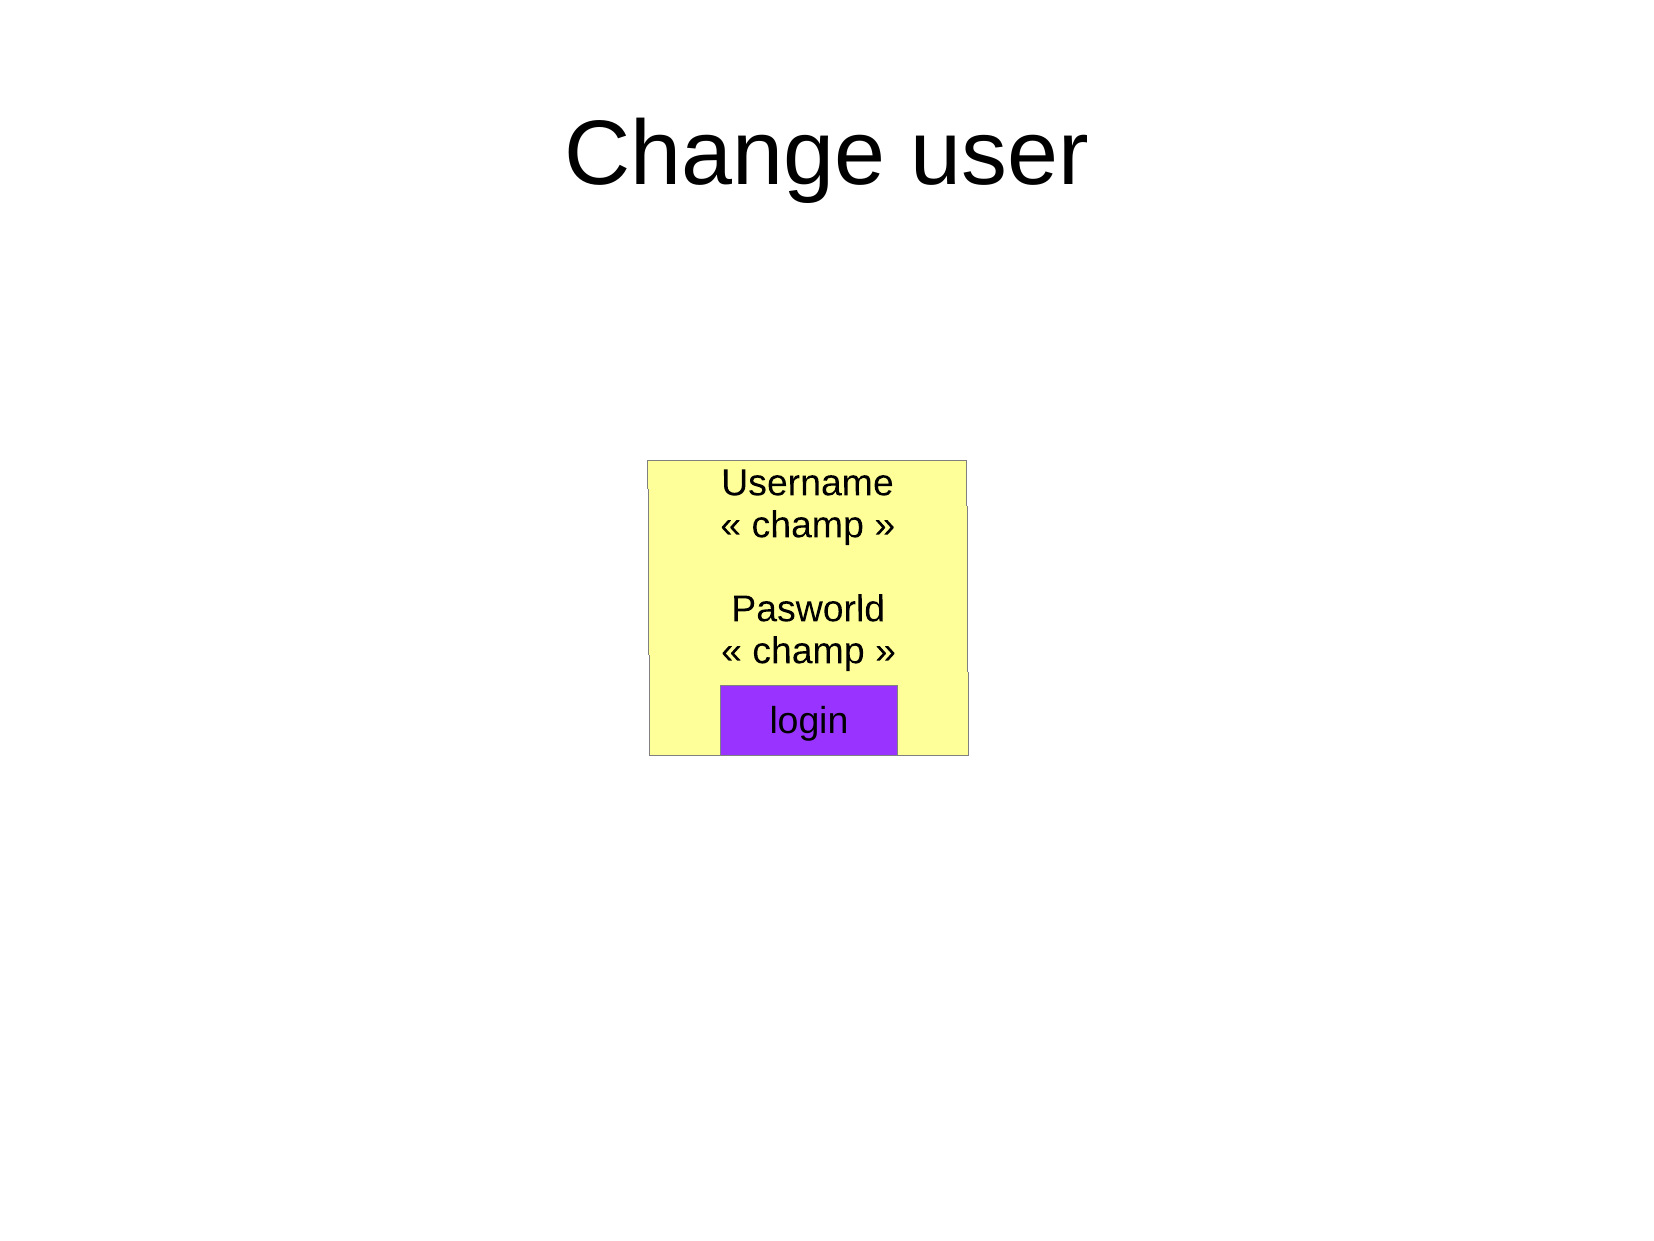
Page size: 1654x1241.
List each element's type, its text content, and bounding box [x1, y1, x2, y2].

title Change user [82, 49, 1571, 257]
text_box login [720, 685, 898, 756]
text_box Username « champ » Pasworld « champ » [647, 460, 969, 756]
